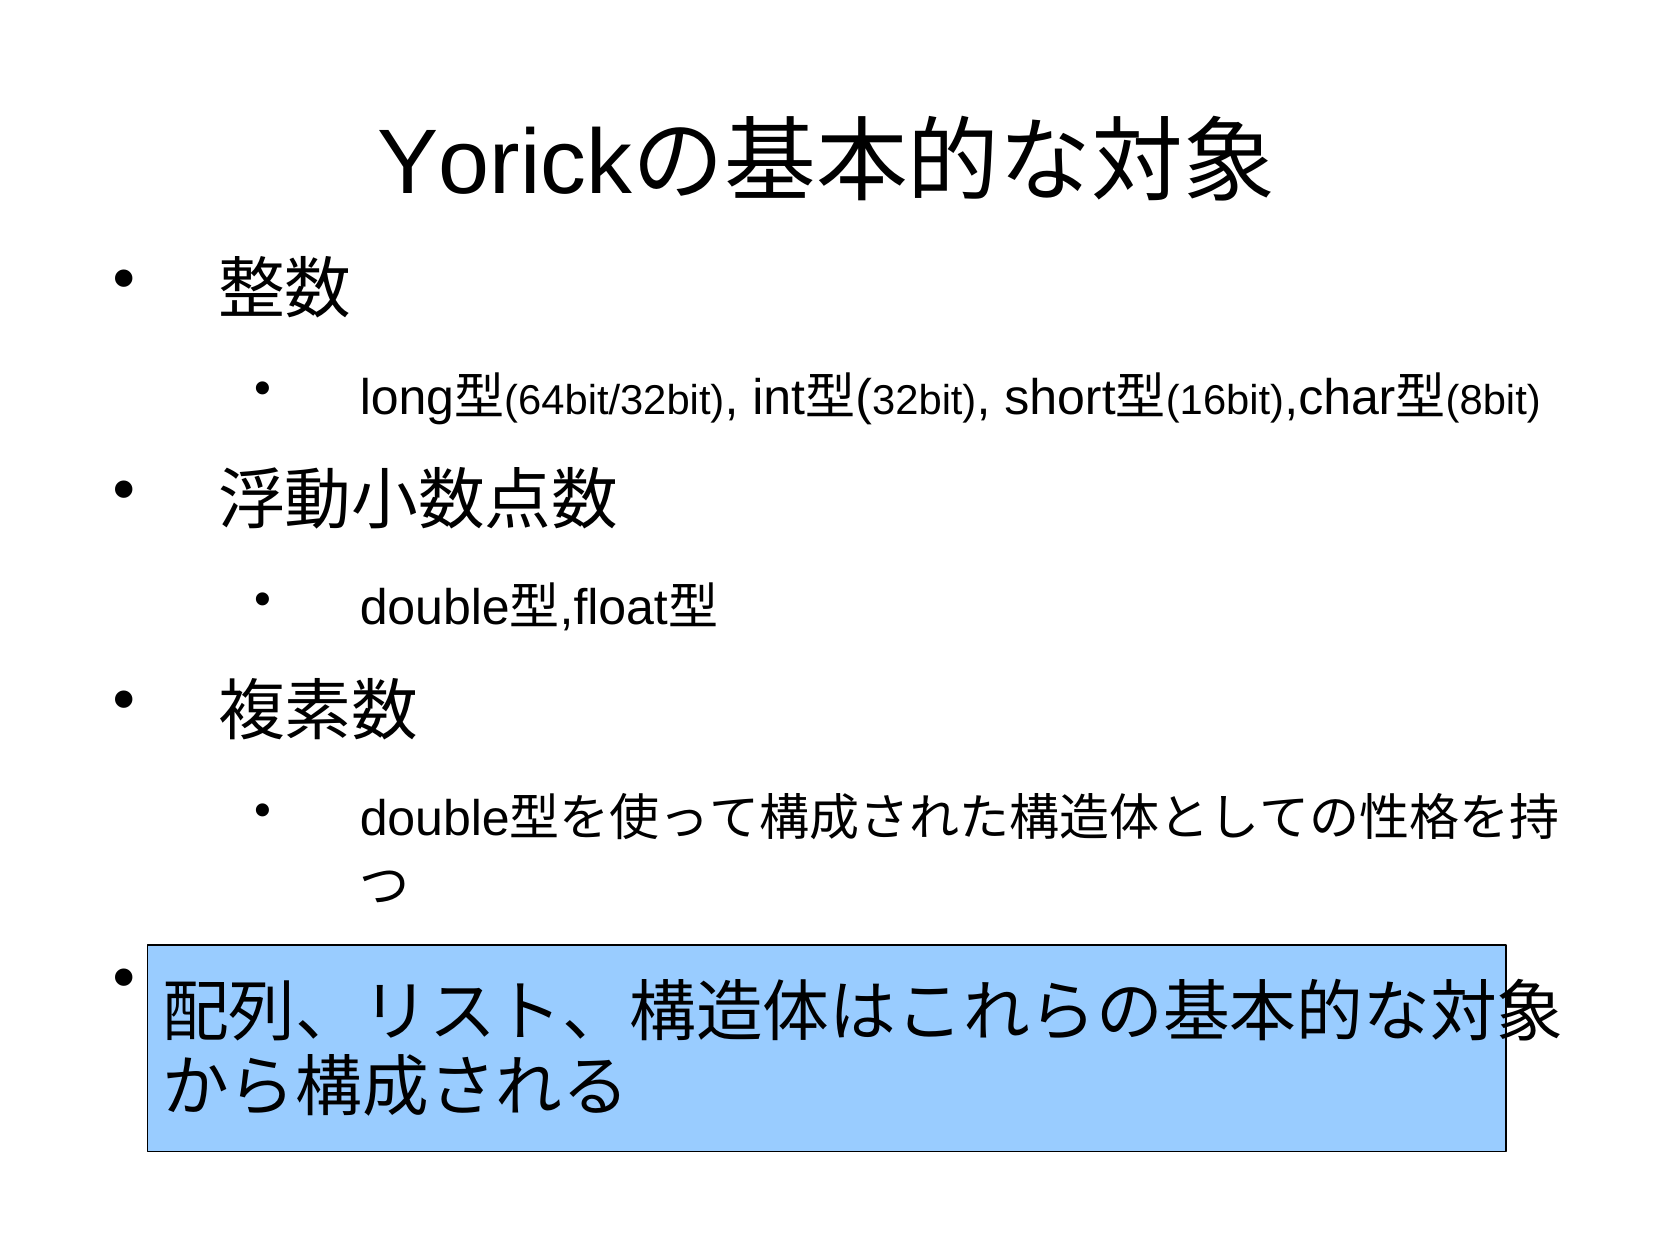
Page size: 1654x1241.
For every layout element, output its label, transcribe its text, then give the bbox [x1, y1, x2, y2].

list 整数 long型(64bit/32bit), int型(32bit), short型(16bit),char型(8bit)‏ 浮動小数点数 double型,float型 複素数 double型を使って構成された構造体としての性格を持つ 文字列 [76, 236, 1565, 1004]
title Yorickの基本的な対象 [82, 56, 1571, 249]
text_box 配列、リスト、構造体はこれらの基本的な対象 から構成される [147, 944, 1506, 1152]
